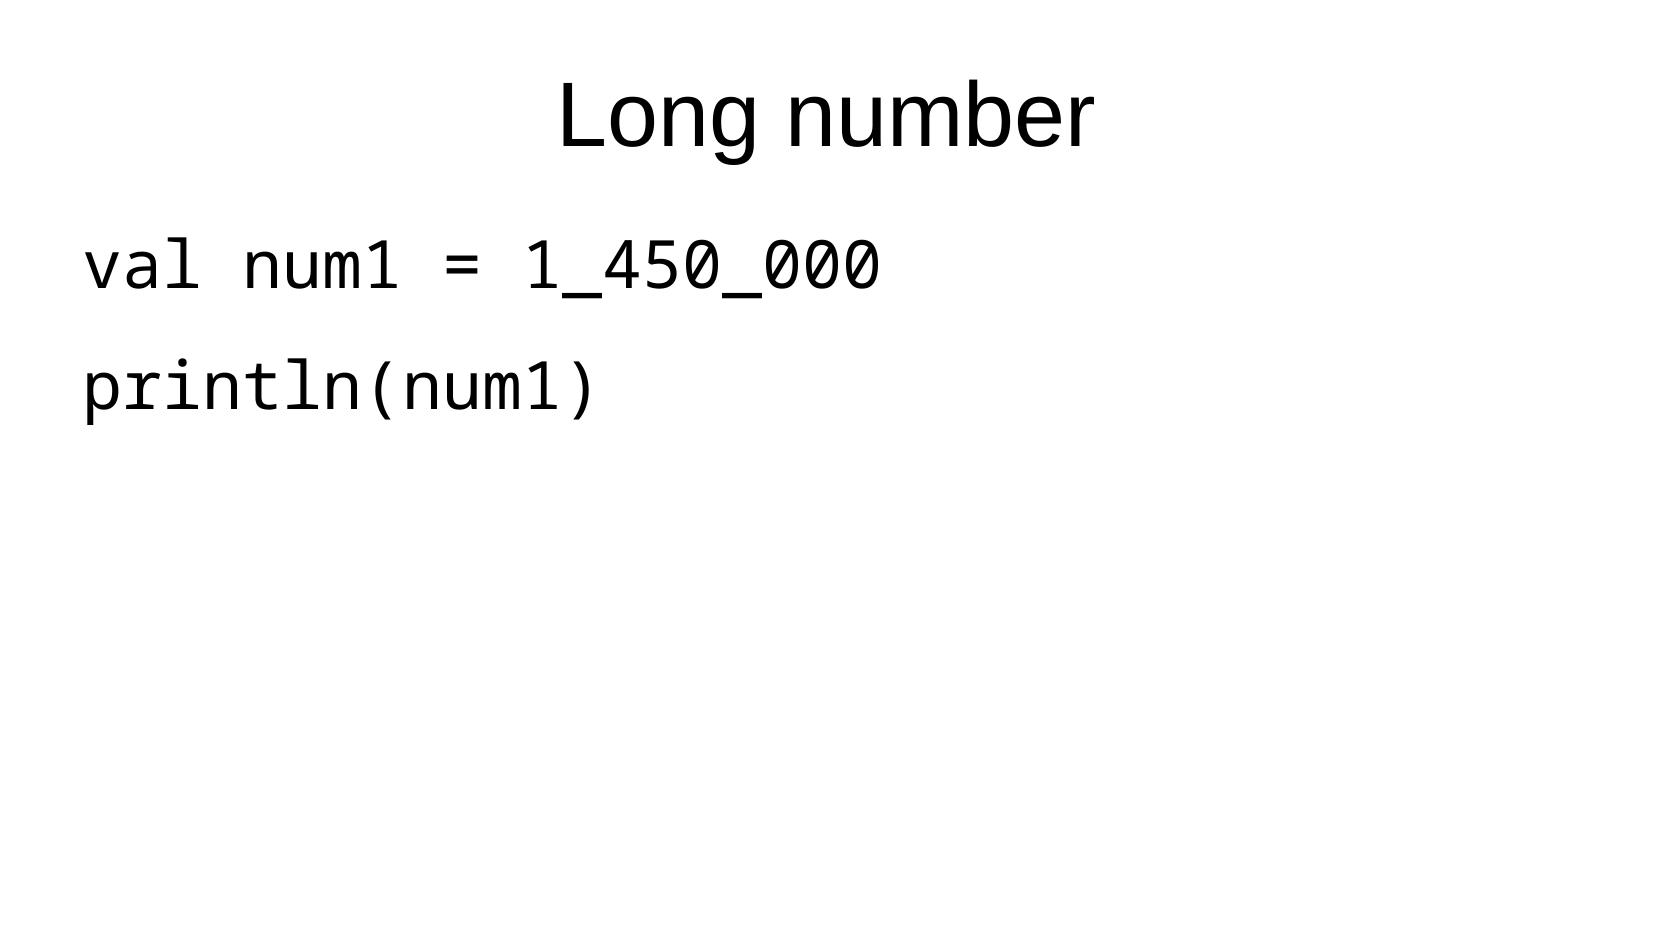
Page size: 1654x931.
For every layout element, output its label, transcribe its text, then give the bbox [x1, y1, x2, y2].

list val num1 = 1_450_000 println(num1) [82, 217, 1571, 758]
title Long number [82, 37, 1571, 193]
